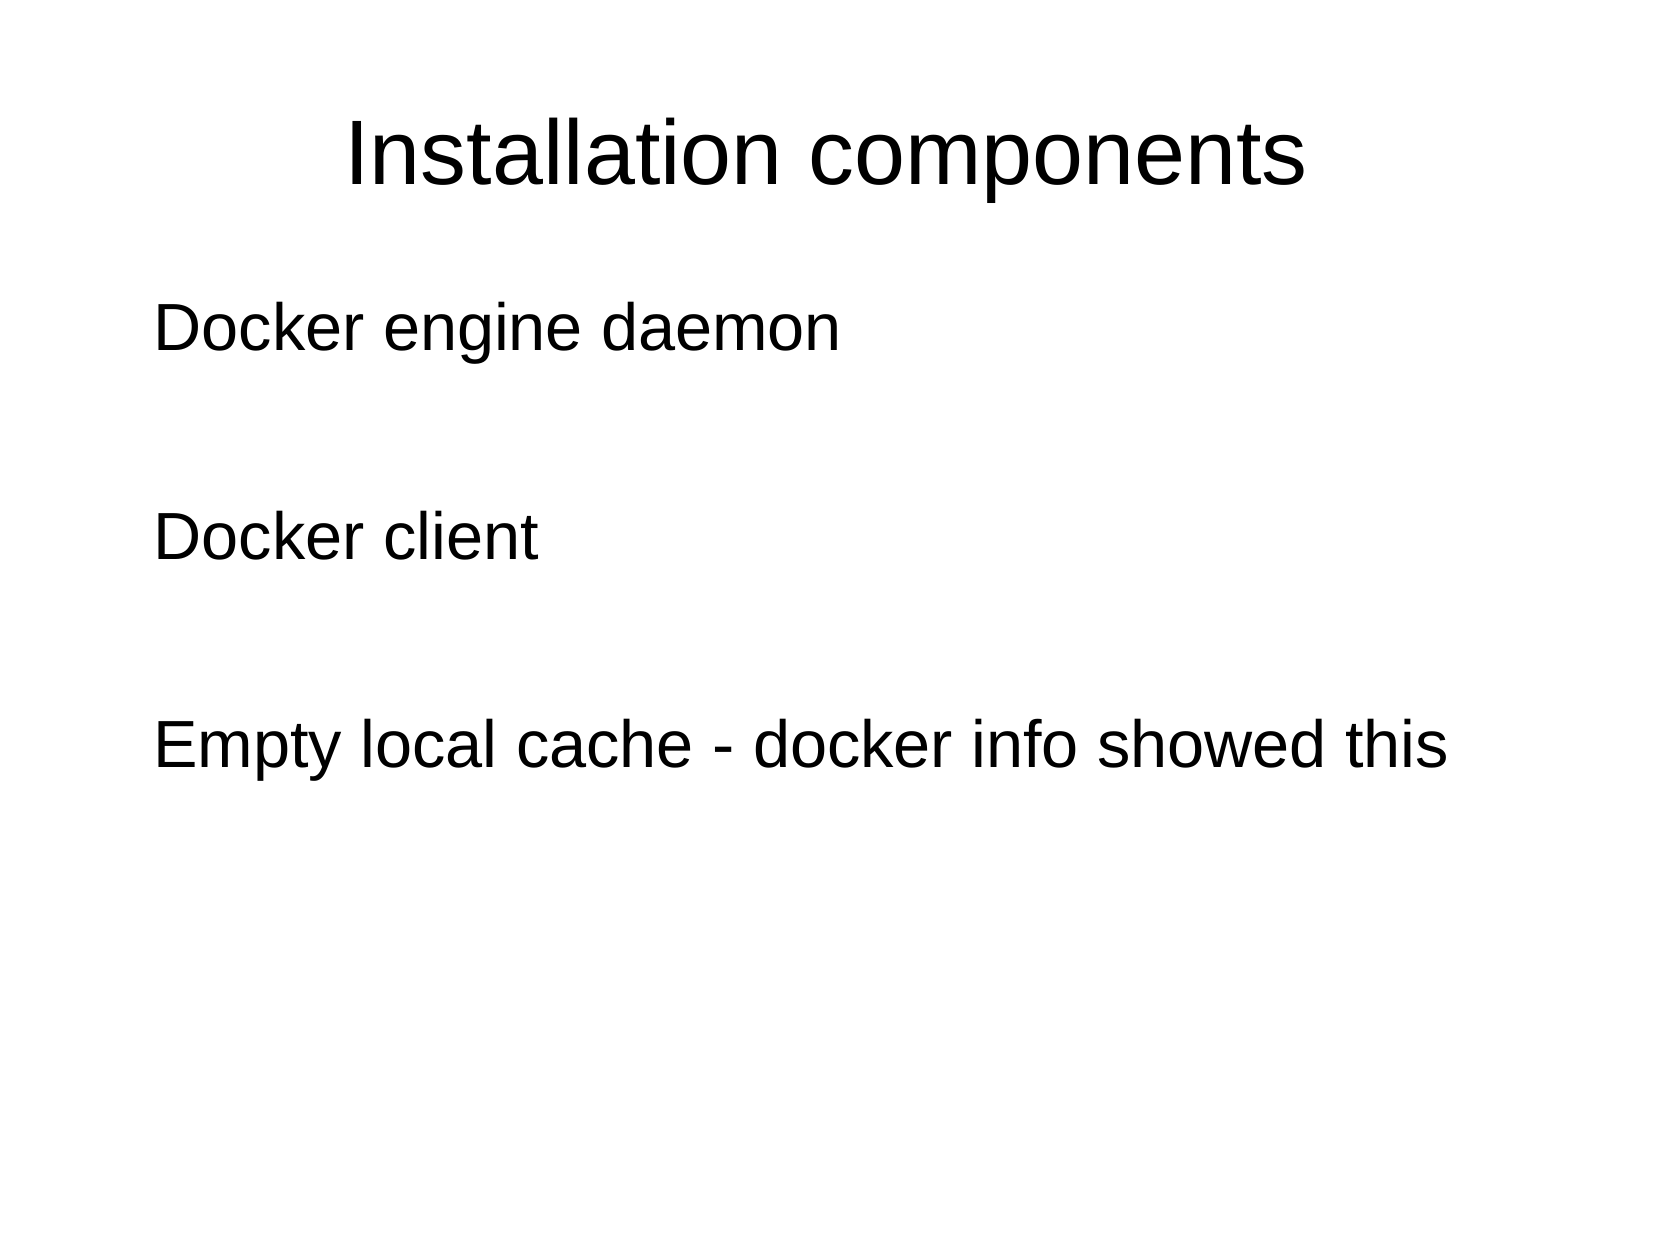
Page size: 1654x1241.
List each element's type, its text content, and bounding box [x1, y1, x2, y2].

title Installation components [82, 49, 1571, 257]
list Docker engine daemon Docker client Empty local cache - docker info showed this [82, 290, 1571, 1010]
